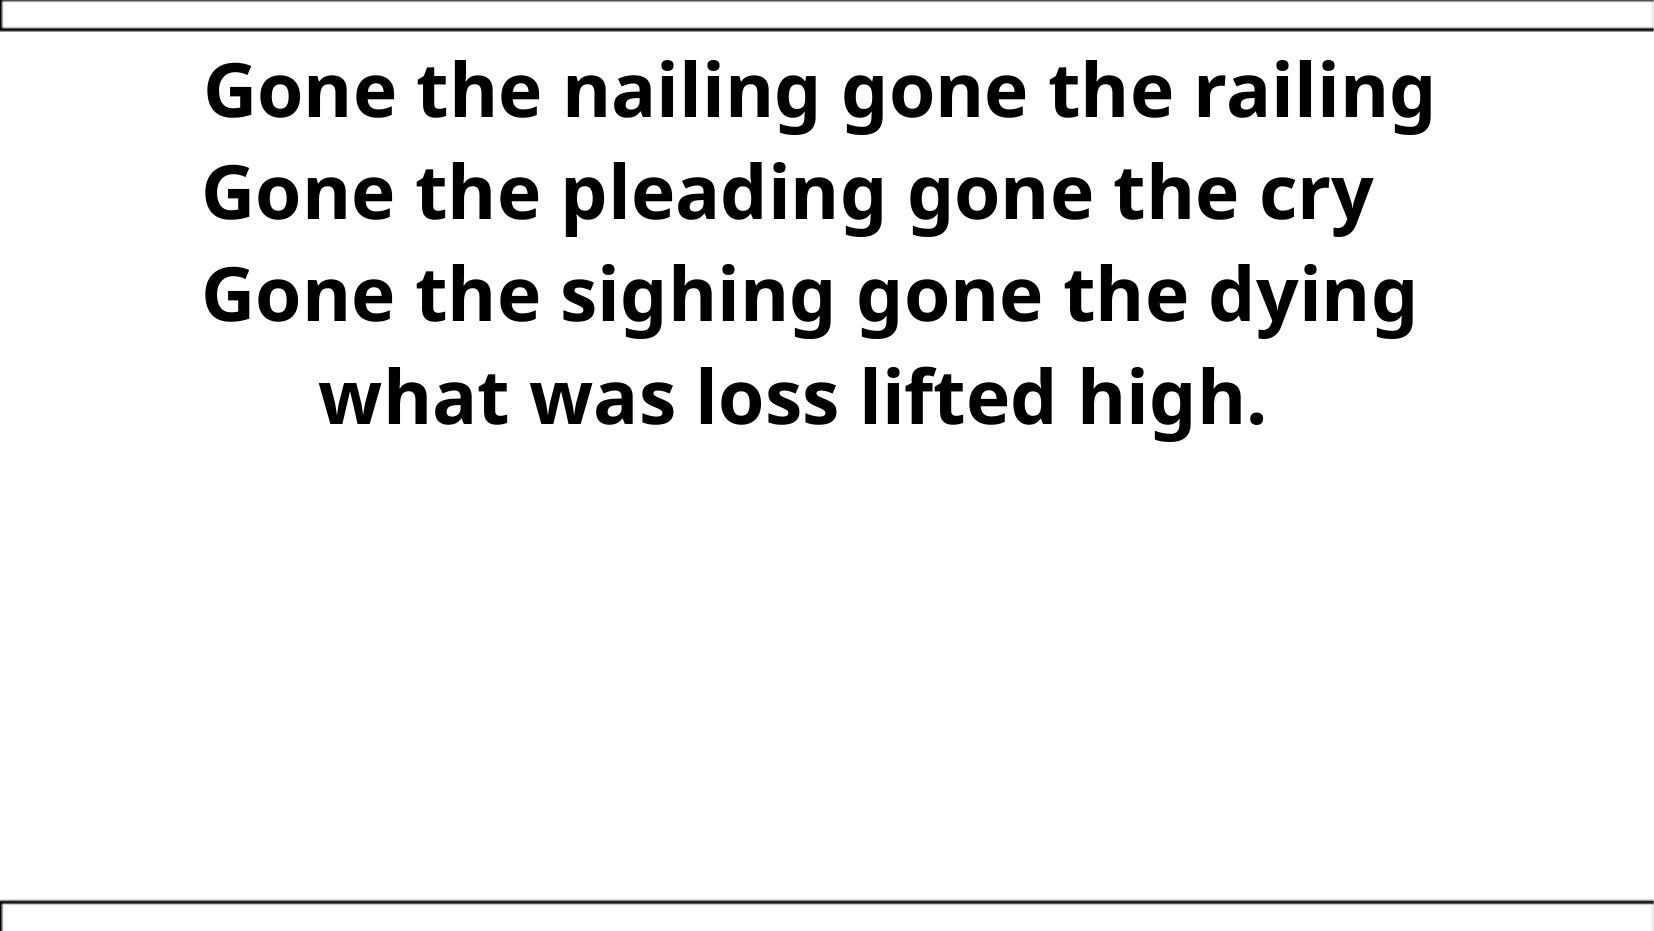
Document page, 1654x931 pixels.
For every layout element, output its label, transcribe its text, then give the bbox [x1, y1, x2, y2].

picture [0, 0, 1654, 931]
text_box Gone the nailing gone the railing Gone the pleading gone the cry Gone the sighing gone the dying what was loss lifted high. [109, 29, 1565, 453]
